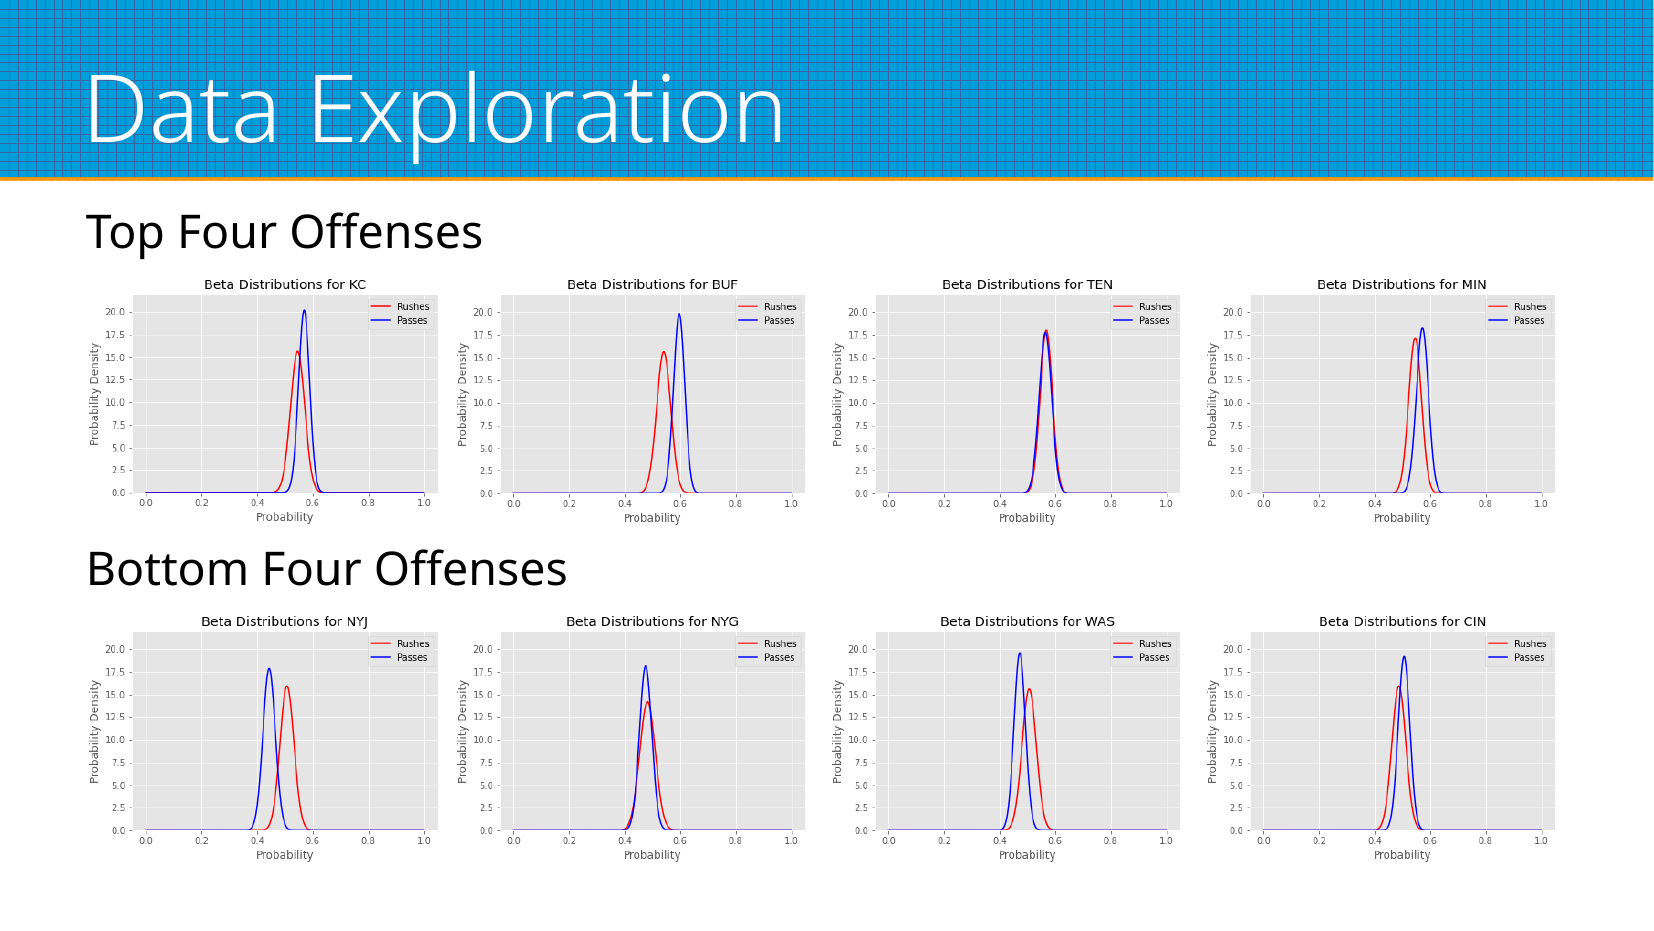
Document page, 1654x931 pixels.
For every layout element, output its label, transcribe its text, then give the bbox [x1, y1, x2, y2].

picture [82, 599, 1594, 863]
title Data Exploration [82, 14, 1571, 171]
list Bottom Four Offenses [20, 536, 1501, 600]
picture [82, 262, 1594, 526]
list Top Four Offenses [20, 198, 1501, 263]
